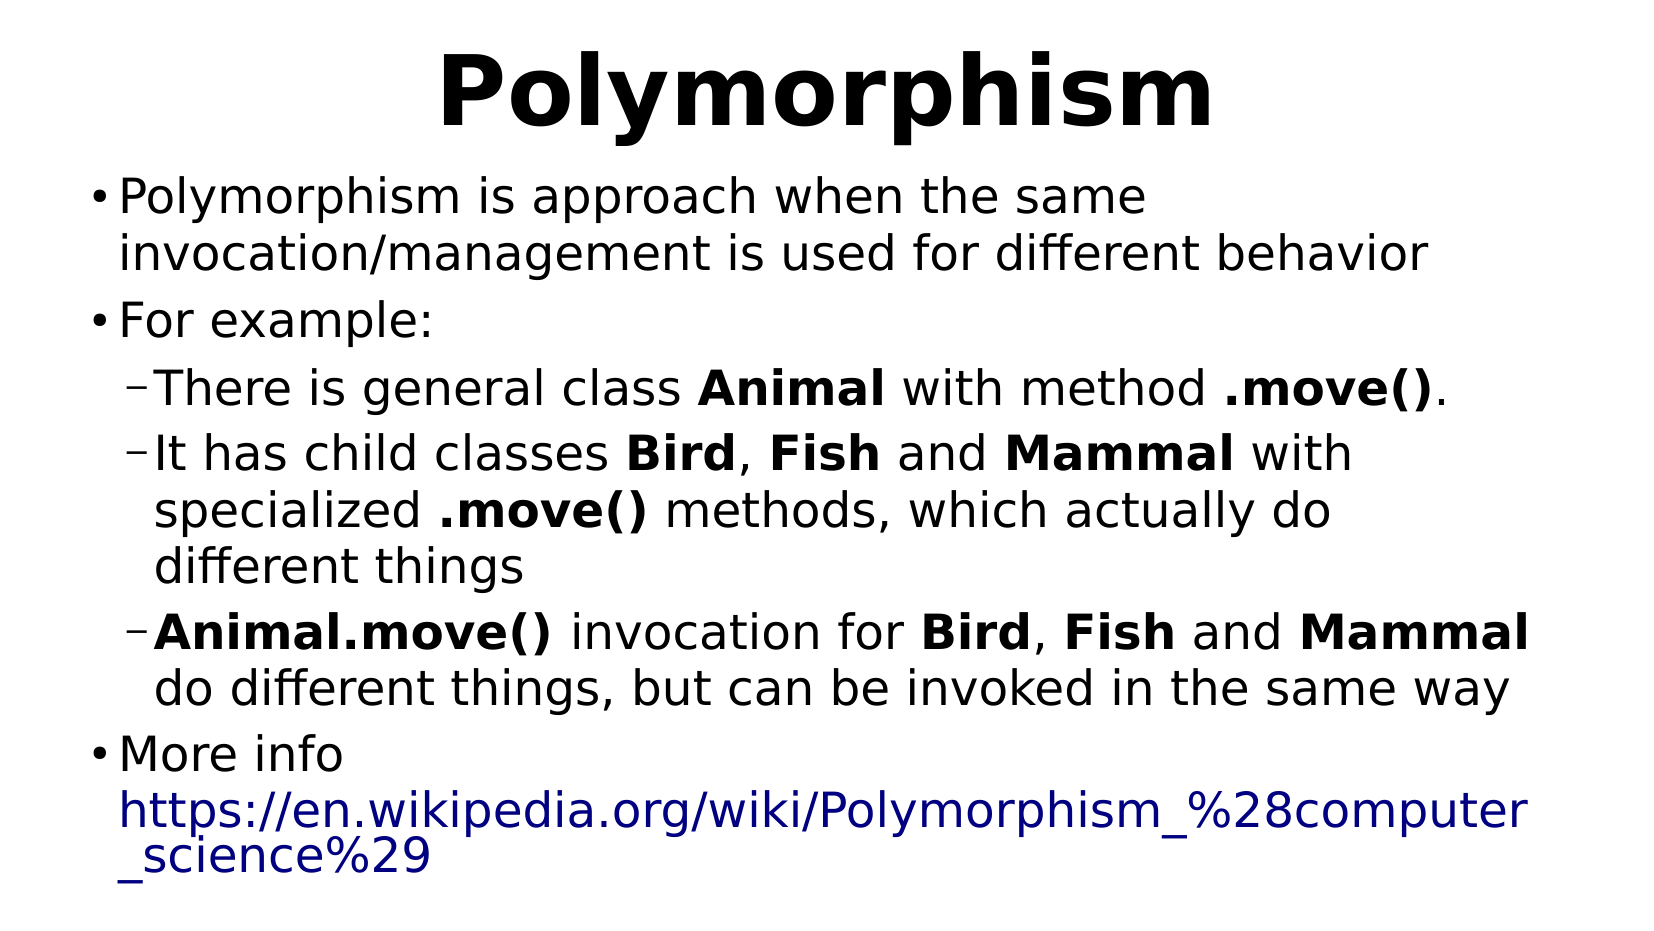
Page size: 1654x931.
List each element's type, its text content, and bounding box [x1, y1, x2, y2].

list Polymorphism is approach when the same invocation/management is used for different behavior For example: There is general class Animal with method .move(). It has child classes Bird, Fish and Mammal with specialized .move() methods, which actually do different things Animal.move() invocation for Bird, Fish and Mammal do different things, but can be invoked in the same way More info https://en.wikipedia.org/wiki/Polymorphism_%28computer_science%29 [82, 168, 1538, 889]
title Polymorphism [82, 34, 1571, 149]
